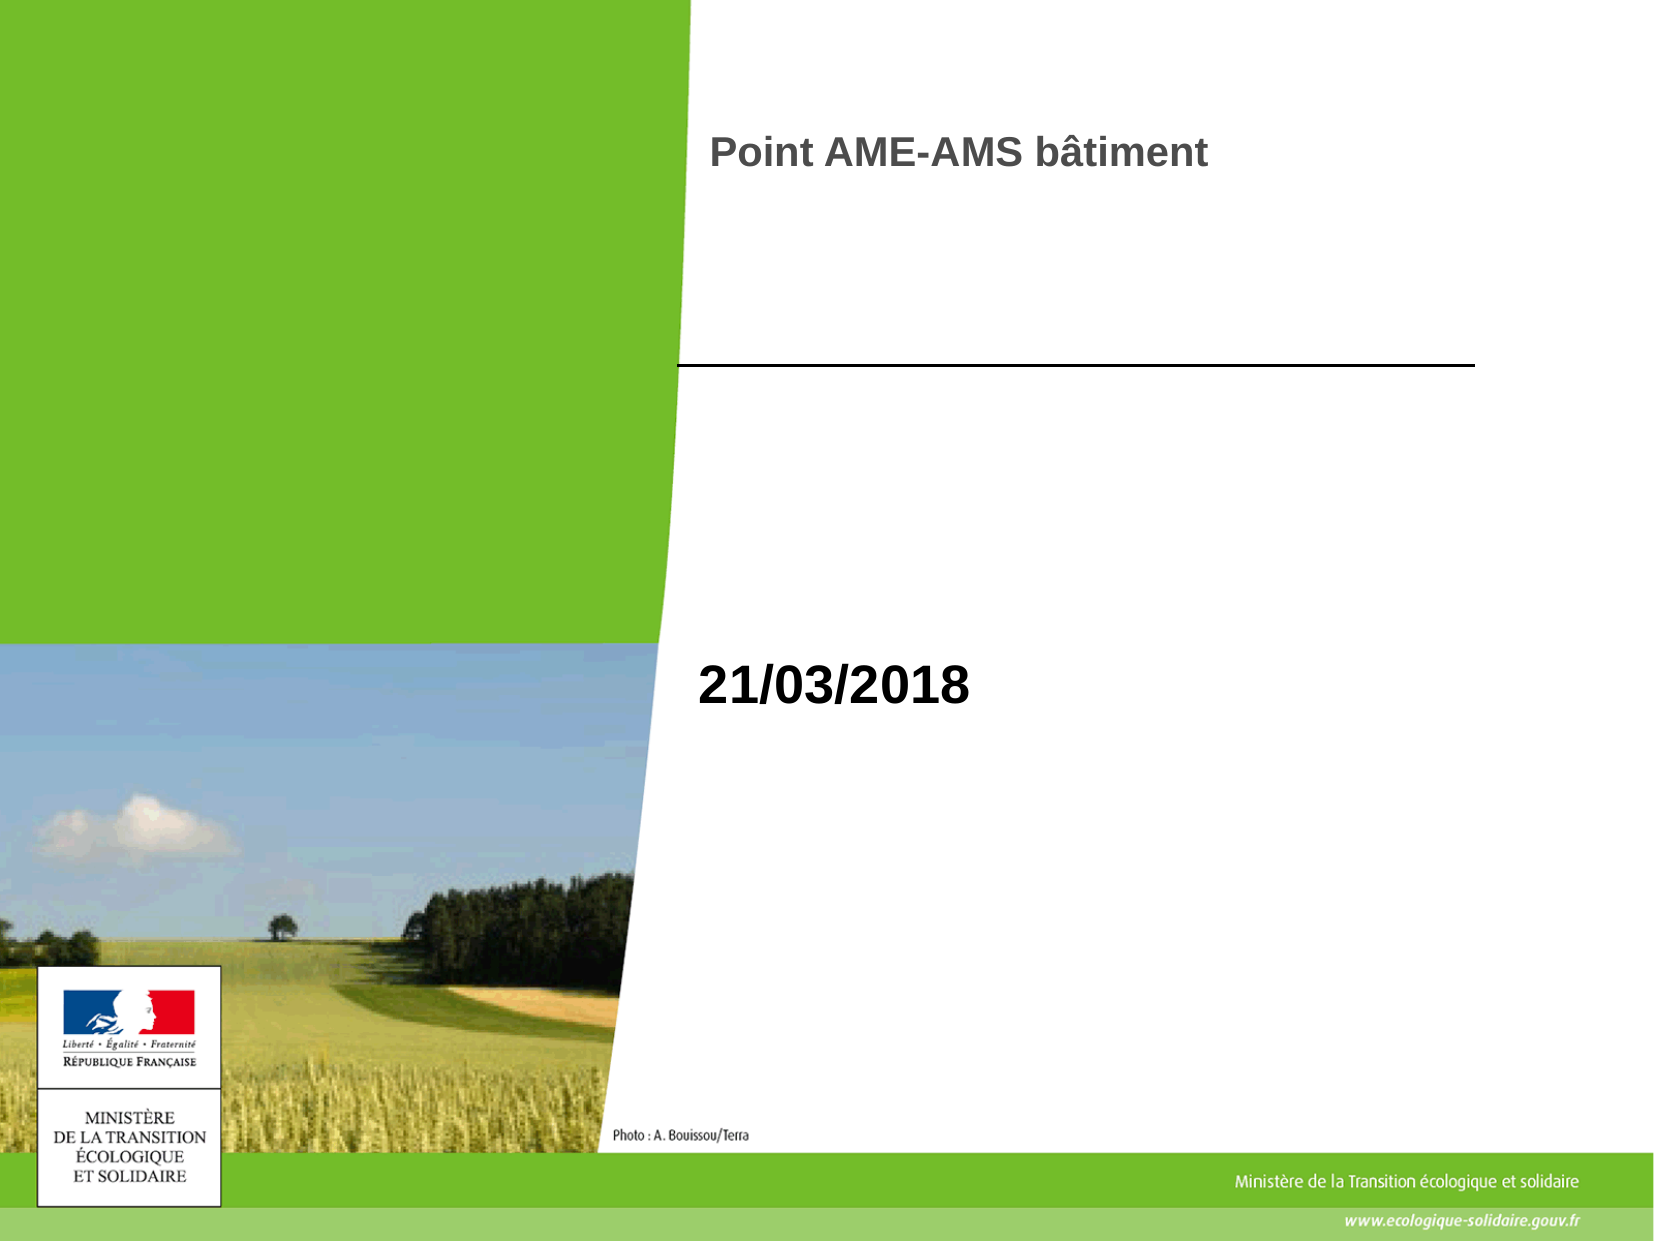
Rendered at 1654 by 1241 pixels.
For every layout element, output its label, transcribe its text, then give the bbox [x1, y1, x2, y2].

subtitle 21/03/2018 [699, 609, 1487, 851]
title Point AME-AMS bâtiment [709, 55, 1643, 248]
picture [0, 0, 1654, 1241]
